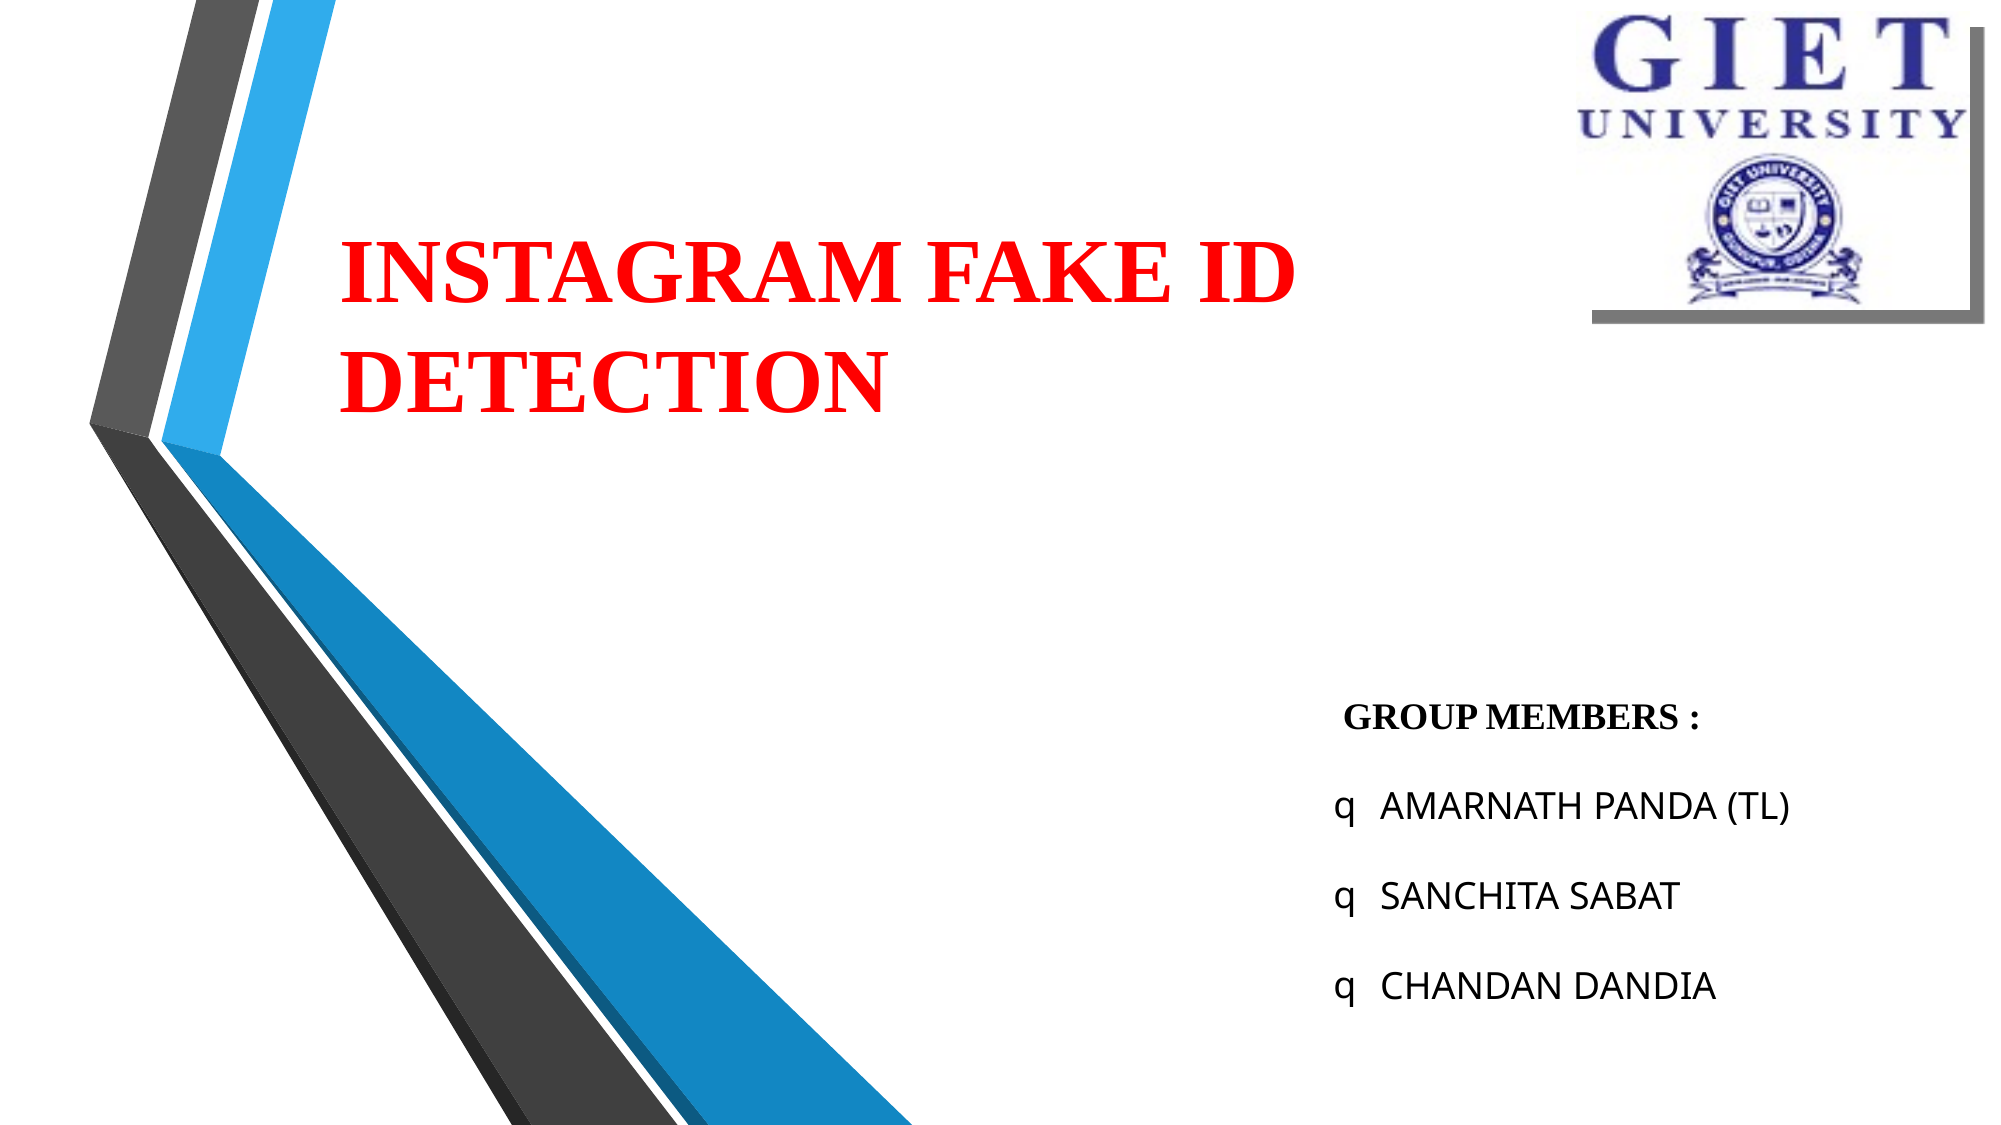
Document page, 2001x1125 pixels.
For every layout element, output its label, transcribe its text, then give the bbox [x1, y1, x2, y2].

picture [1576, 11, 1970, 310]
text_box INSTAGRAM FAKE ID DETECTION [324, 203, 1424, 441]
text_box GROUP MEMBERS : AMARNATH PANDA (TL) SANCHITA SABAT CHANDAN DANDIA [1318, 684, 1879, 1018]
